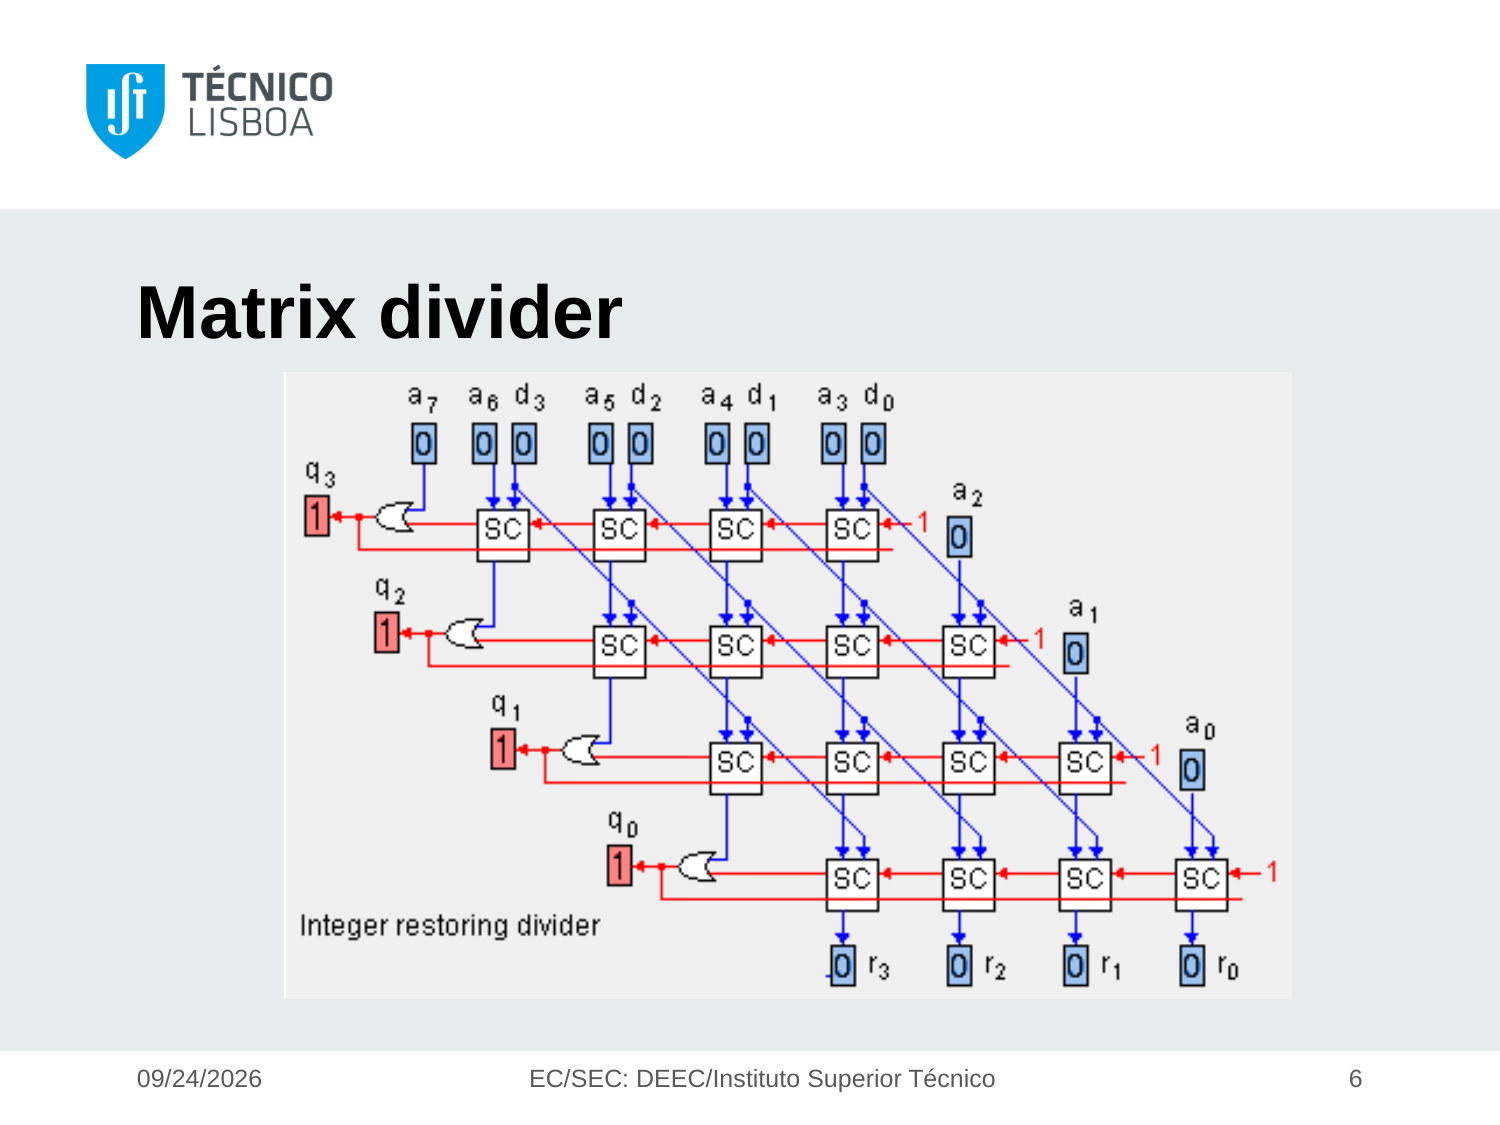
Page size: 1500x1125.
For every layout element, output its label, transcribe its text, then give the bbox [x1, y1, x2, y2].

footer EC/SEC: DEEC/Instituto Superior Técnico [512, 1052, 1021, 1103]
picture [0, 0, 1500, 1125]
slide_number 11/24/2020 [121, 1052, 425, 1103]
slide_number <number> [1077, 1052, 1378, 1103]
title Matrix divider [121, 237, 1378, 381]
